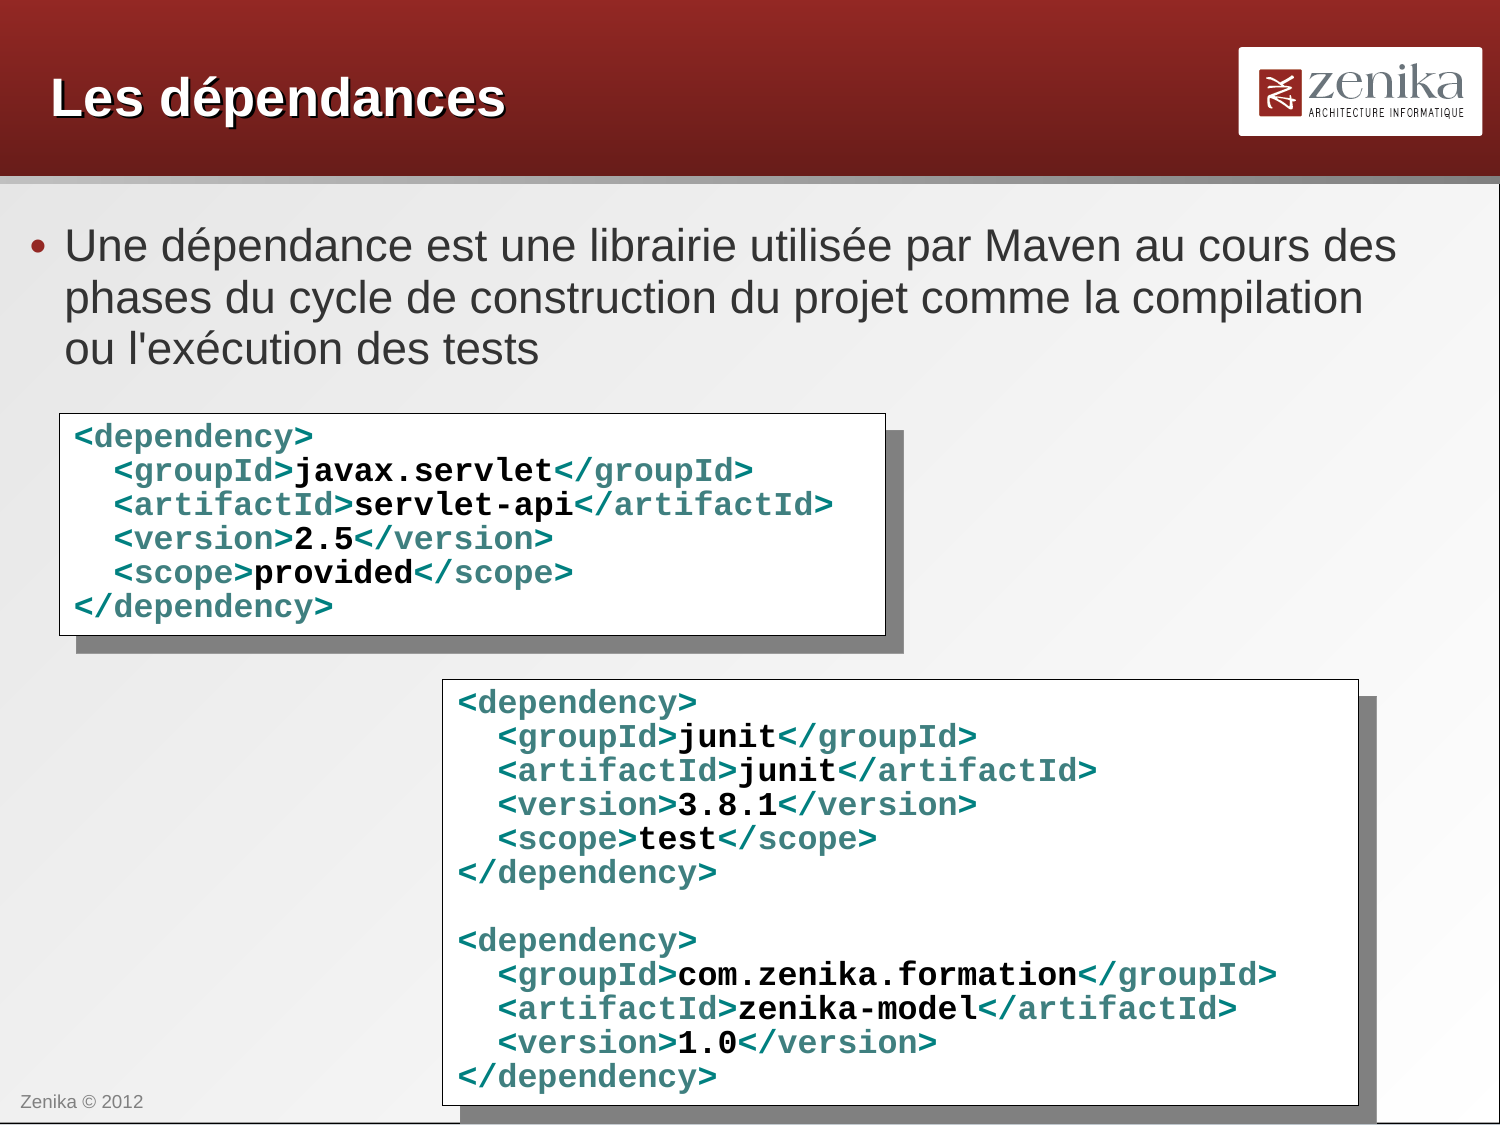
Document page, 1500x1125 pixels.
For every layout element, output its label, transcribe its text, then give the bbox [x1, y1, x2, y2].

text_box <dependency> <groupId>junit</groupId> <artifactId>junit</artifactId> <version>3.8.1</version> <scope>test</scope> </dependency> <dependency> <groupId>com.zenika.formation</groupId> <artifactId>zenika-model</artifactId> <version>1.0</version> </dependency> [442, 679, 1359, 1106]
title Les dépendances [50, 15, 1206, 180]
list Une dépendance est une librairie utilisée par Maven au cours des phases du cycle de construction du projet comme la compilation ou l'exécution des tests [29, 220, 1414, 384]
text_box <dependency> <groupId>javax.servlet</groupId> <artifactId>servlet-api</artifactId> <version>2.5</version> <scope>provided</scope> </dependency> [59, 413, 886, 636]
picture [1257, 58, 1464, 125]
